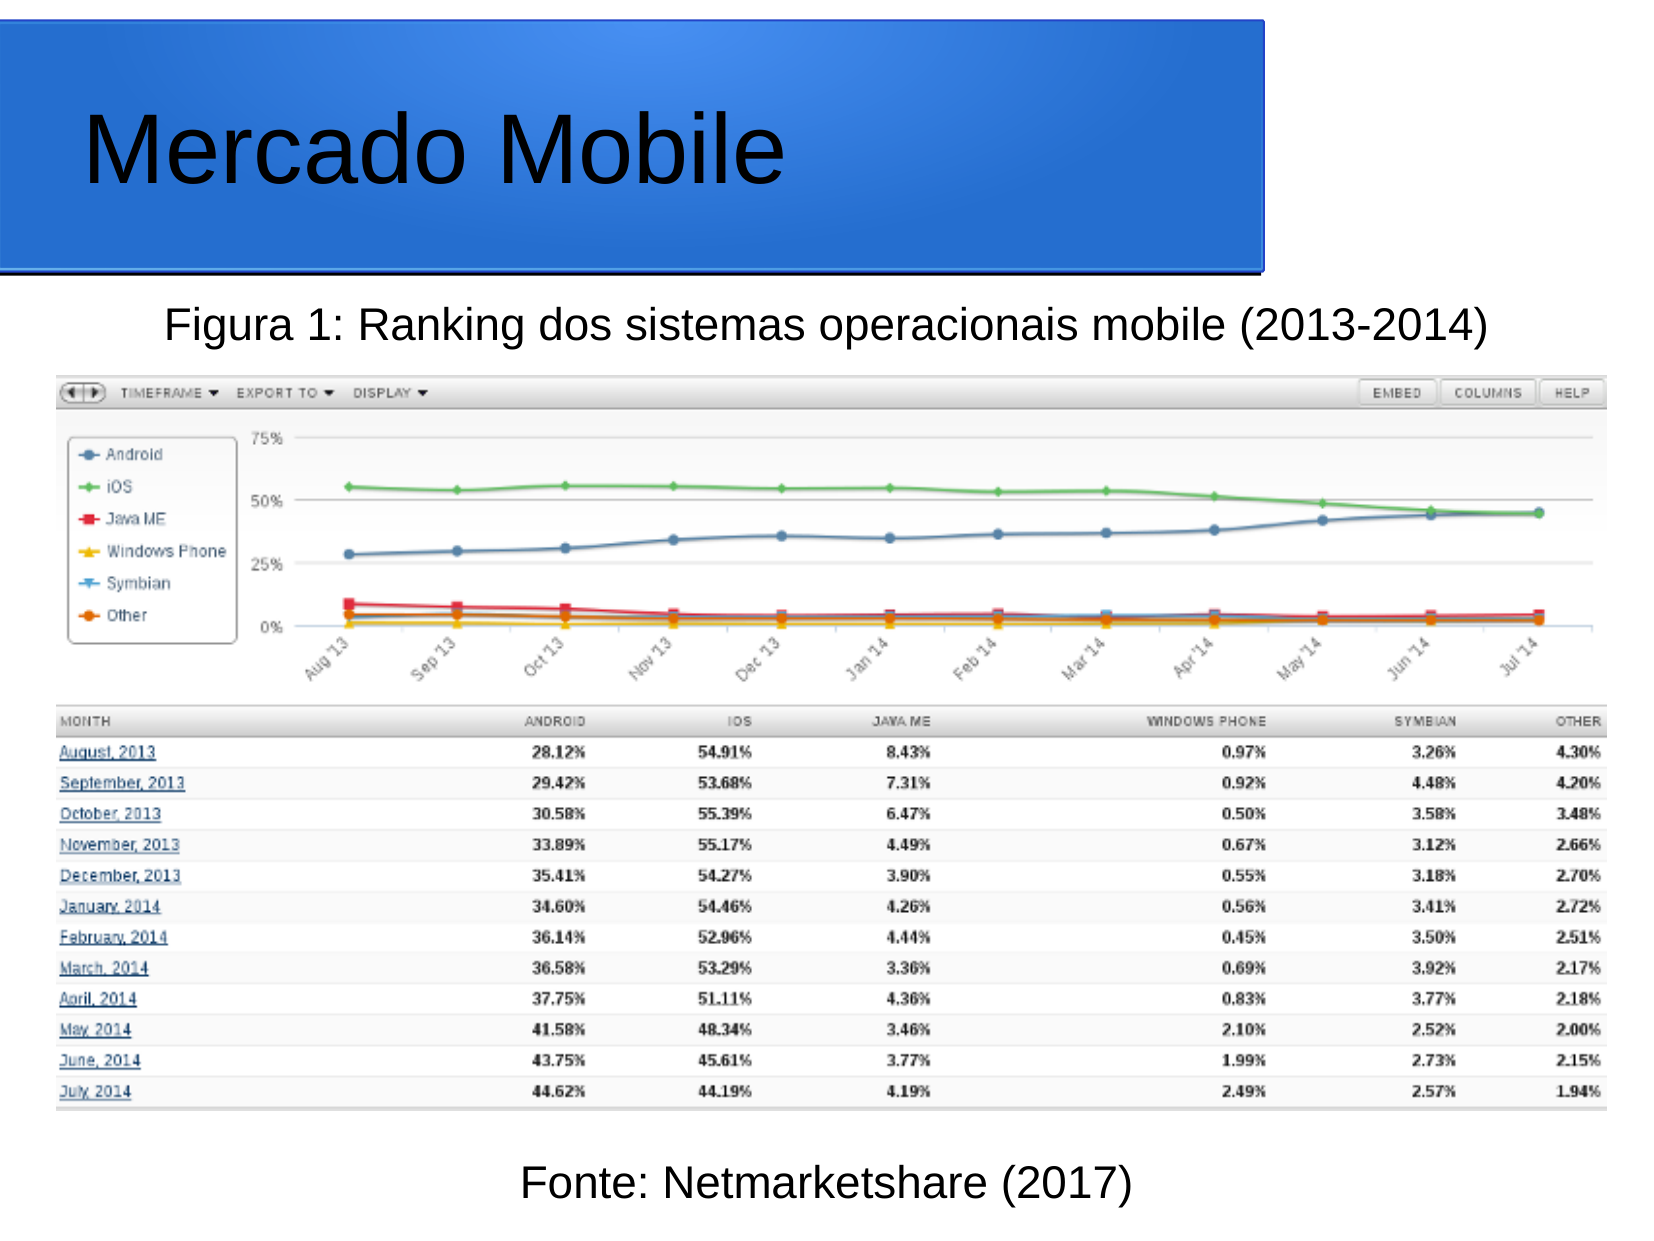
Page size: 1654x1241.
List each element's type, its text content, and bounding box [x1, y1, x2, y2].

title Mercado Mobile [82, 47, 1235, 252]
list Figura 1: Ranking dos sistemas operacionais mobile (2013-2014) Fonte: Netmarketshare (2017) [82, 299, 1571, 375]
list Figura 1: Ranking dos sistemas operacionais mobile (2013-2014) Fonte: Netmarketshare (2017) [82, 1111, 1571, 1217]
picture [56, 375, 1607, 1111]
